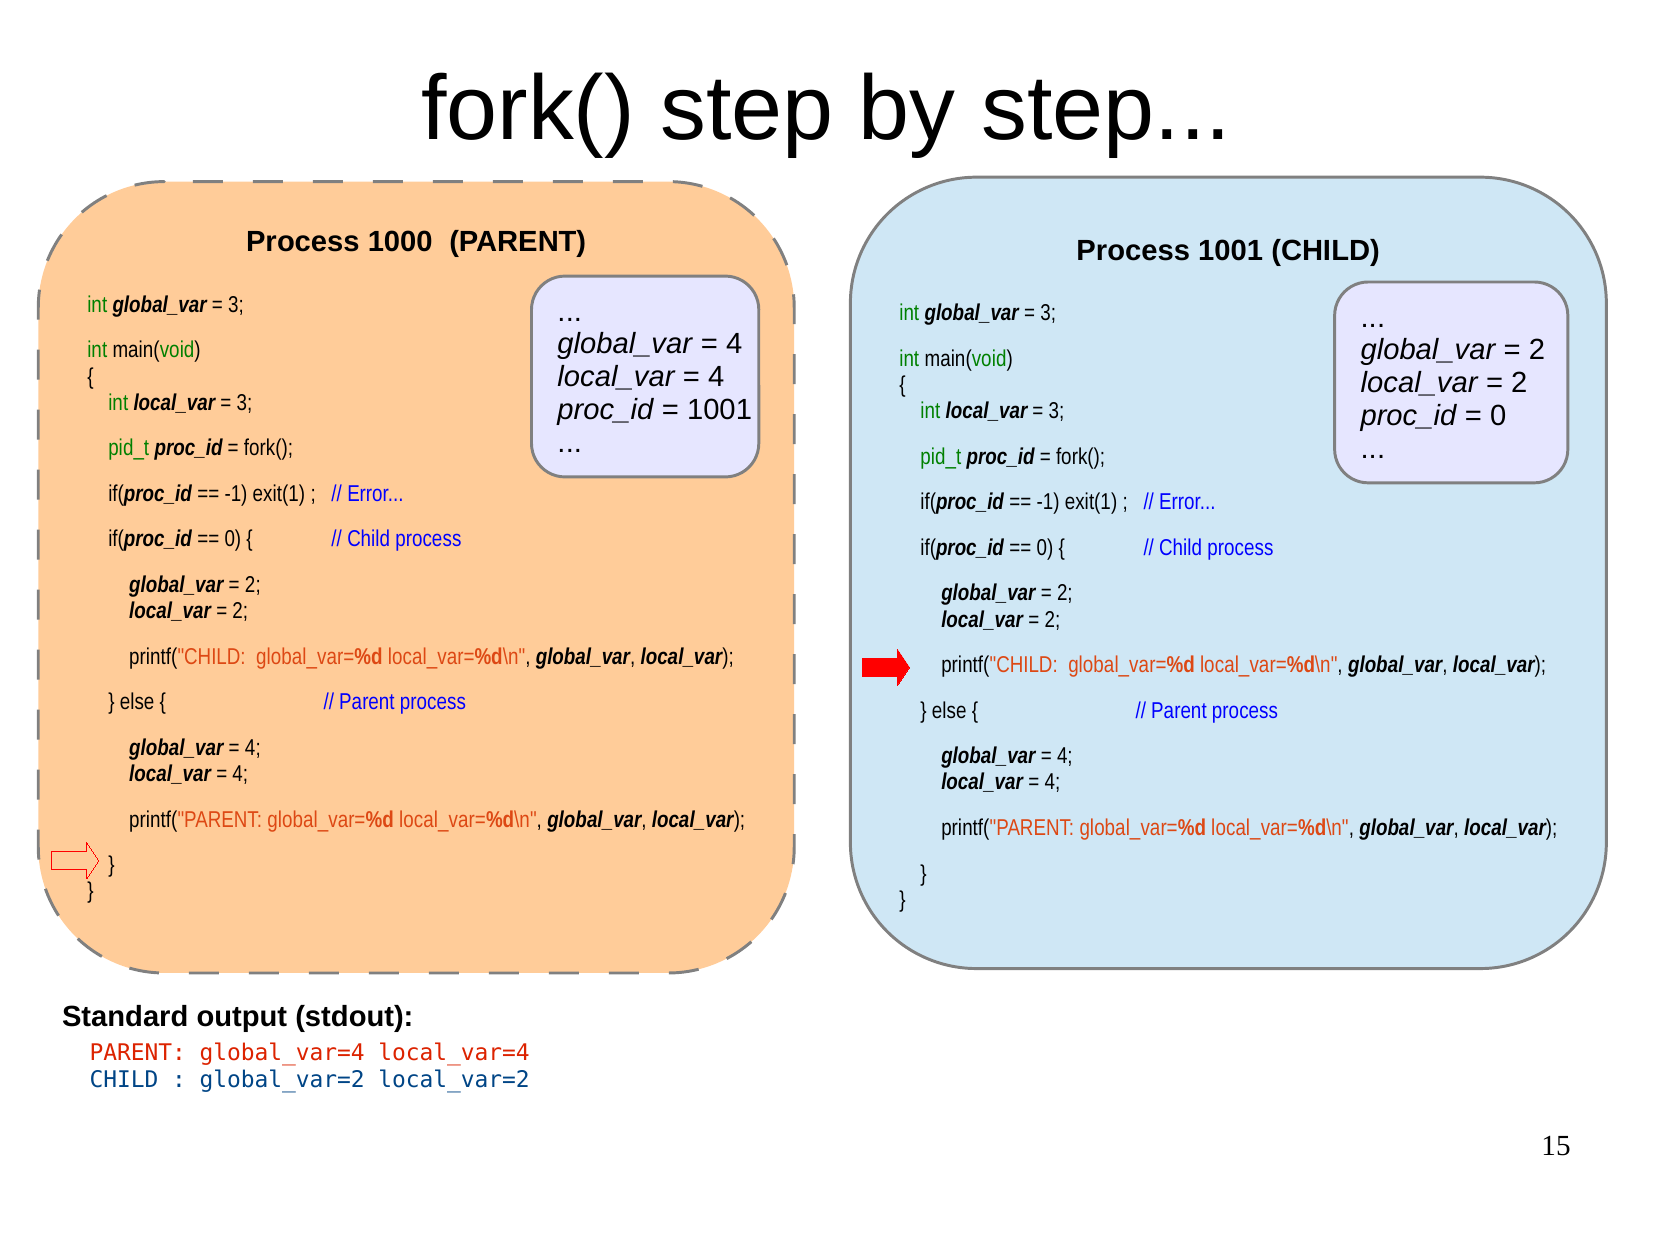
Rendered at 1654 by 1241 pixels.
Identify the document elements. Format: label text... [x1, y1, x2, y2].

text_box Standard output (stdout): PARENT: global_var=4 local_var=4 CHILD : global_var=2 local_var=2 [47, 992, 1619, 1193]
text_box ... global_var = 2 local_var = 2 proc_id = 0 ... [1334, 281, 1568, 483]
text_box Process 1001 (CHILD) int global_var = 3; int main(void) { int local_var = 3; pid_t proc_id = fork(); if(proc_id == -1) exit(1) ; // Error... if(proc_id == 0) { // Child process global_var = 2; local_var = 2; printf("CHILD: global_var=%d local_var=%d\n", global_var, local_var); } else { // Parent process global_var = 4; local_var = 4; printf("PARENT: global_var=%d local_var=%d\n", global_var, local_var); } } [850, 177, 1607, 969]
text_box [862, 649, 910, 686]
text_box ... global_var = 4 local_var = 4 proc_id = 1001 ... [531, 276, 759, 477]
text_box Process 1000 (PARENT) int global_var = 3; int main(void) { int local_var = 3; pid_t proc_id = fork(); if(proc_id == -1) exit(1) ; // Error... if(proc_id == 0) { // Child process global_var = 2; local_var = 2; printf("CHILD: global_var=%d local_var=%d\n", global_var, local_var); } else { // Parent process global_var = 4; local_var = 4; printf("PARENT: global_var=%d local_var=%d\n", global_var, local_var); } } [38, 181, 795, 973]
title fork() step by step... [82, 49, 1571, 166]
